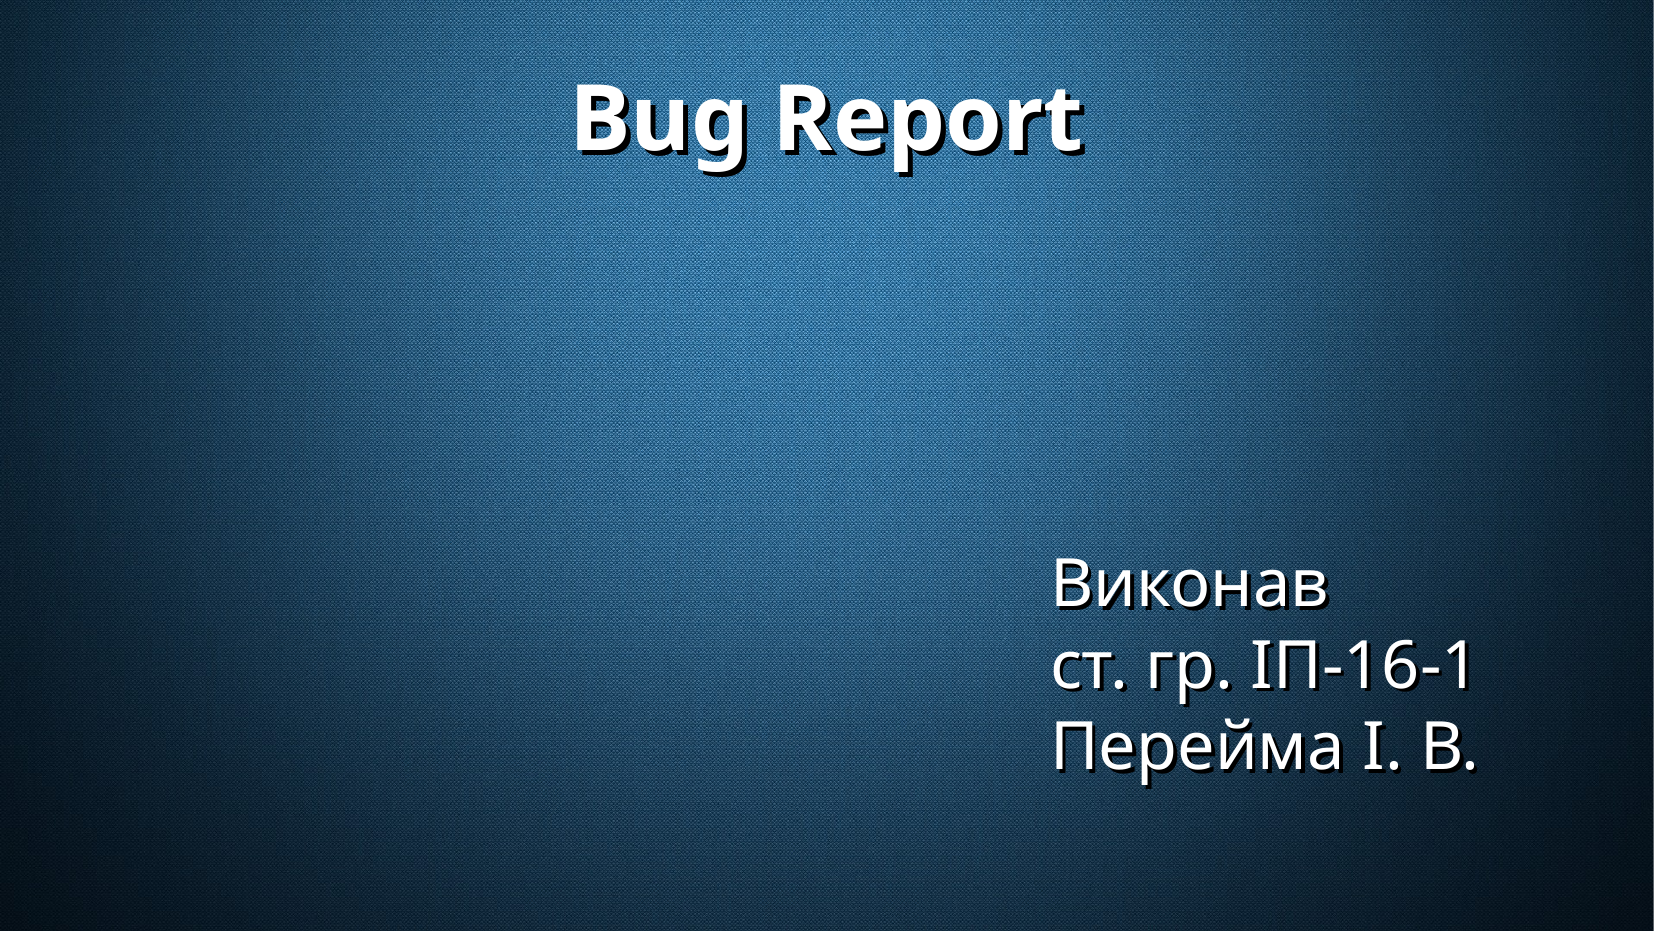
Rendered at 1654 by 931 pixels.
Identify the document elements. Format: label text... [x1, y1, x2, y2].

title Bug Report [82, 37, 1571, 193]
picture [0, 0, 1654, 931]
subtitle Виконав ст. гр. ІП-16-1 Перейма І. В. [1050, 562, 1571, 765]
